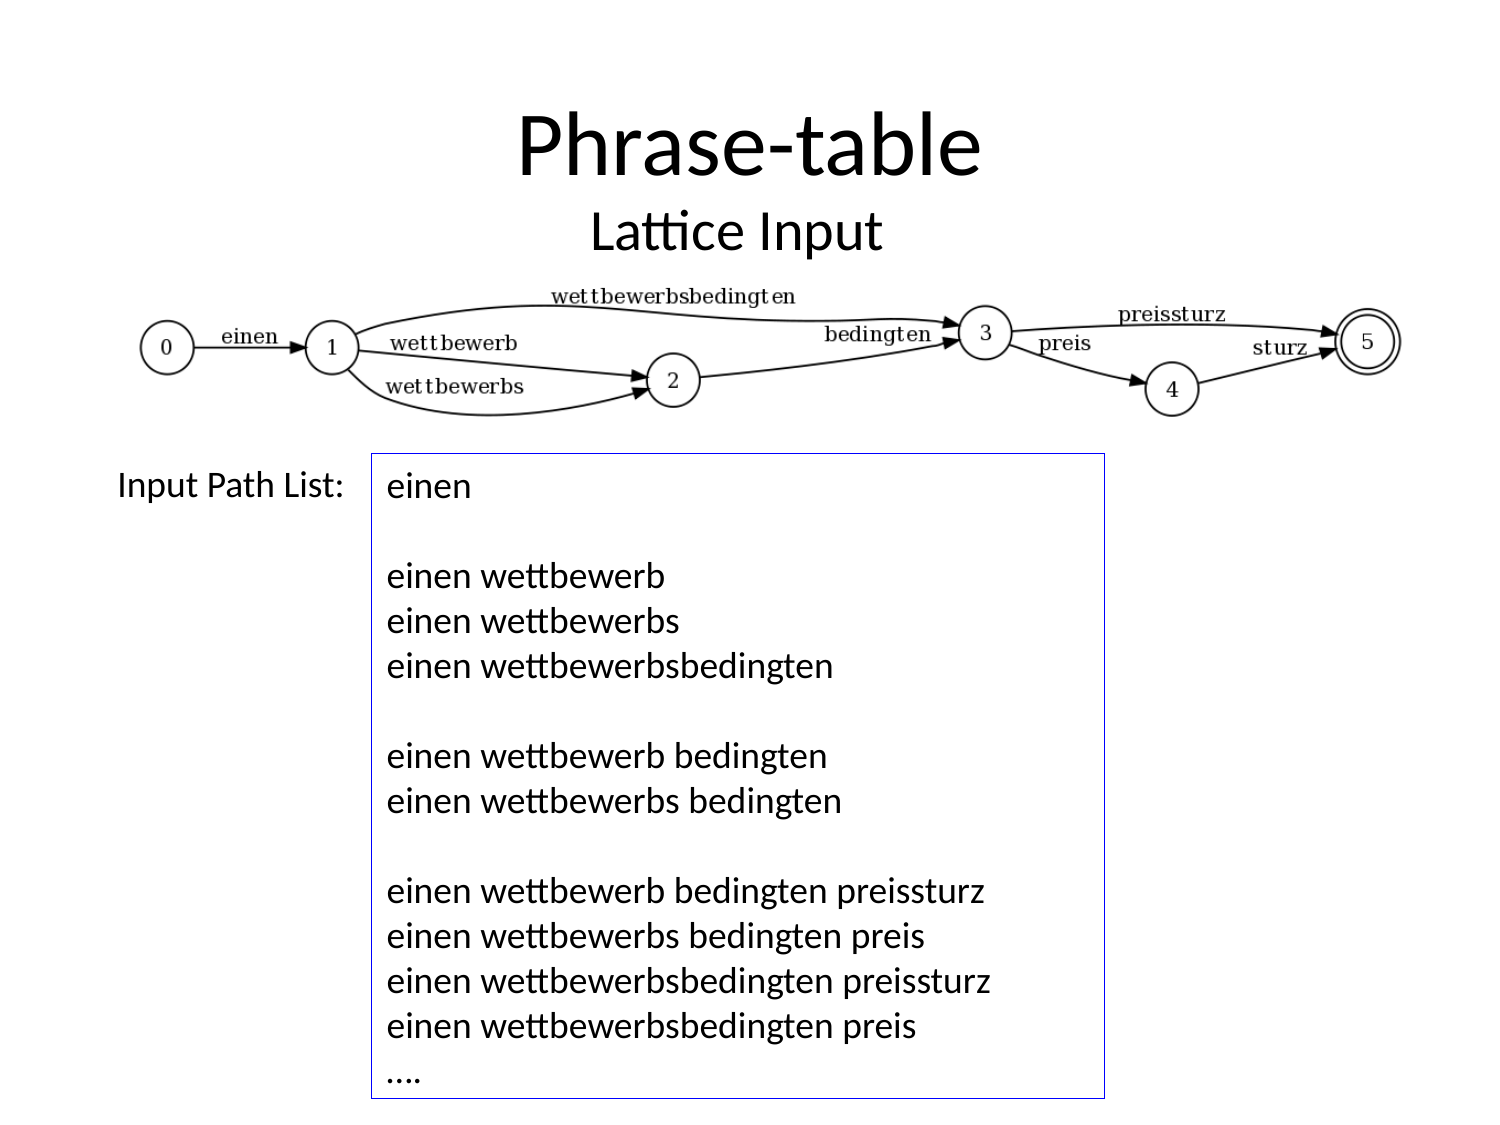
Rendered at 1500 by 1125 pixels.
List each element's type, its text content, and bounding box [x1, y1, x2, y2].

text_box Phrase-table [74, 45, 1425, 233]
text_box Input Path List: [102, 452, 360, 512]
text_box Lattice Input [575, 184, 900, 270]
picture [135, 278, 1406, 448]
text_box einen einen wettbewerb einen wettbewerbs einen wettbewerbsbedingten einen wettbewerb bedingten einen wettbewerbs bedingten einen wettbewerb bedingten preissturz einen wettbewerbs bedingten preis einen wettbewerbsbedingten preissturz einen wettbewerbsbedingten preis …. [371, 453, 1105, 1099]
